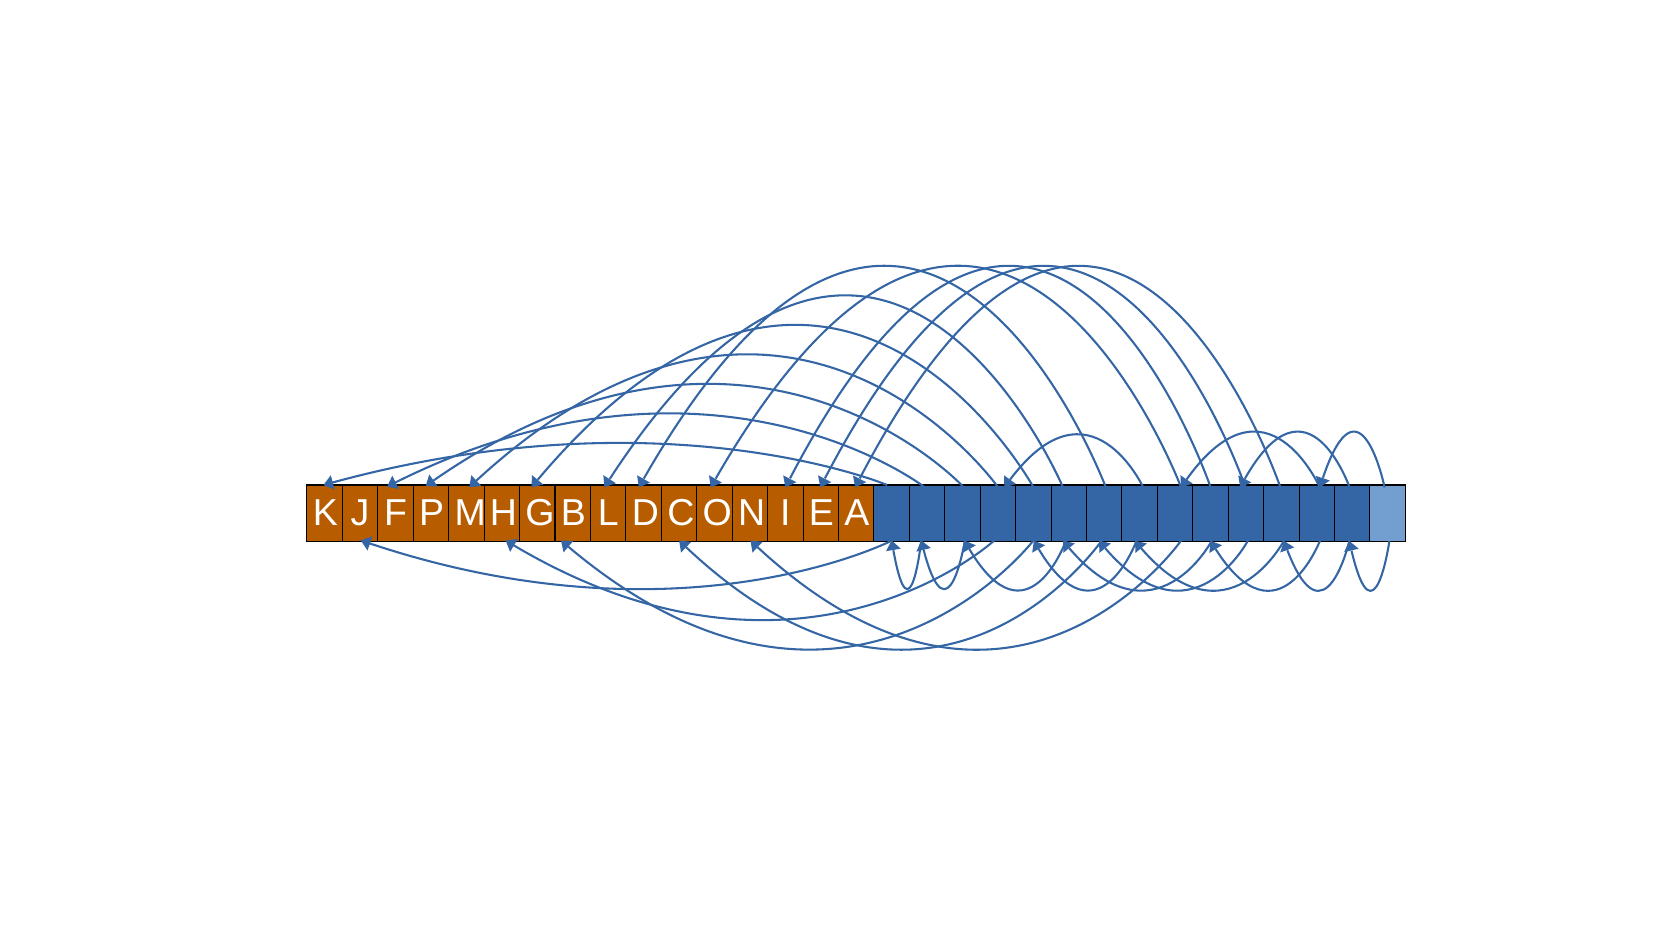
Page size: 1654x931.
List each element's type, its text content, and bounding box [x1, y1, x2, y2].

table_header N [733, 486, 767, 541]
table_header [981, 486, 1015, 541]
table_header E [804, 486, 838, 541]
table_header B [556, 486, 590, 541]
table_header P [414, 486, 448, 541]
table_header [1087, 486, 1121, 541]
table_header [1122, 486, 1157, 541]
table_header [1300, 486, 1334, 541]
table_header F [378, 486, 413, 541]
table_header C [662, 486, 696, 541]
table_header [1229, 486, 1263, 541]
table_header D [626, 486, 661, 541]
table_header [1158, 486, 1192, 541]
table_header O [697, 486, 732, 541]
table_header L [591, 486, 625, 541]
table_header [945, 486, 980, 541]
table_header [1264, 486, 1299, 541]
table_header [1052, 486, 1086, 541]
table_header I [768, 486, 803, 541]
table_header [874, 486, 909, 541]
table_header [1370, 486, 1405, 541]
table_header J [343, 486, 377, 541]
table_header H [485, 486, 519, 541]
table_header [910, 486, 944, 541]
table_header [1335, 486, 1369, 541]
table_header [1016, 486, 1051, 541]
table_header M [449, 486, 484, 541]
table_header K [307, 486, 342, 541]
table_header [1193, 486, 1228, 541]
table_header G [520, 486, 554, 541]
table_header A [839, 486, 873, 541]
